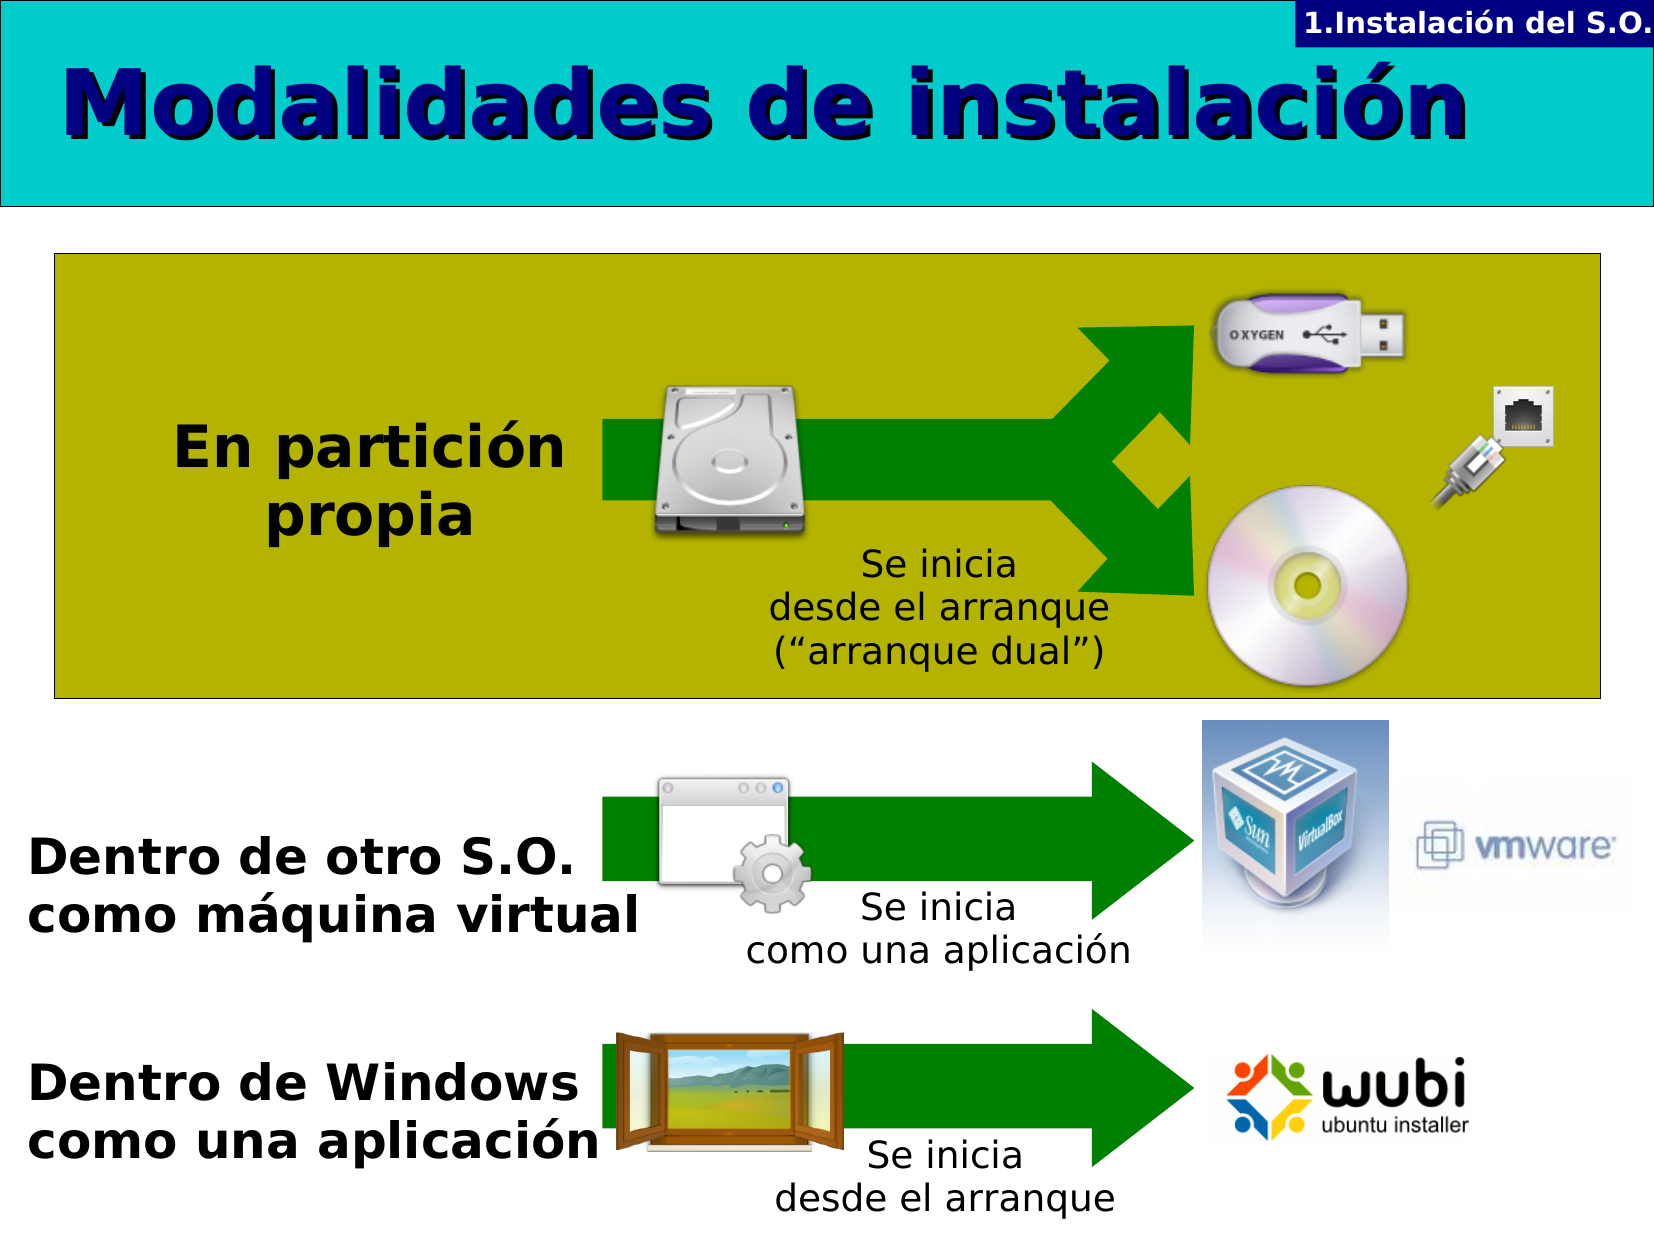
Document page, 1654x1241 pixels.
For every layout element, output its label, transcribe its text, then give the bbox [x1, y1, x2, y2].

picture [1203, 227, 1417, 441]
text_box 1.Instalación del S.O. [1295, 0, 1654, 48]
text_box Se inicia como una aplicación [730, 877, 1148, 980]
picture [649, 751, 814, 915]
text_box Se inicia desde el arranque (“arranque dual”) [753, 534, 1126, 681]
picture [1428, 382, 1558, 512]
text_box [602, 1043, 616, 1129]
text_box [844, 1008, 1195, 1137]
text_box [54, 253, 1601, 699]
picture [1395, 778, 1633, 913]
text_box En partición propia [147, 413, 593, 550]
title Modalidades de instalación [59, 14, 1654, 192]
text_box [814, 761, 1195, 877]
text_box Se inicia desde el arranque [759, 1126, 1132, 1229]
picture [1204, 1054, 1469, 1142]
text_box Dentro de otro S.O. como máquina virtual [27, 827, 644, 945]
picture [616, 949, 844, 1189]
text_box [602, 796, 649, 882]
picture [646, 379, 814, 547]
picture [1201, 479, 1415, 693]
text_box Dentro de Windows como una aplicación [27, 1053, 616, 1171]
picture [1202, 720, 1389, 961]
